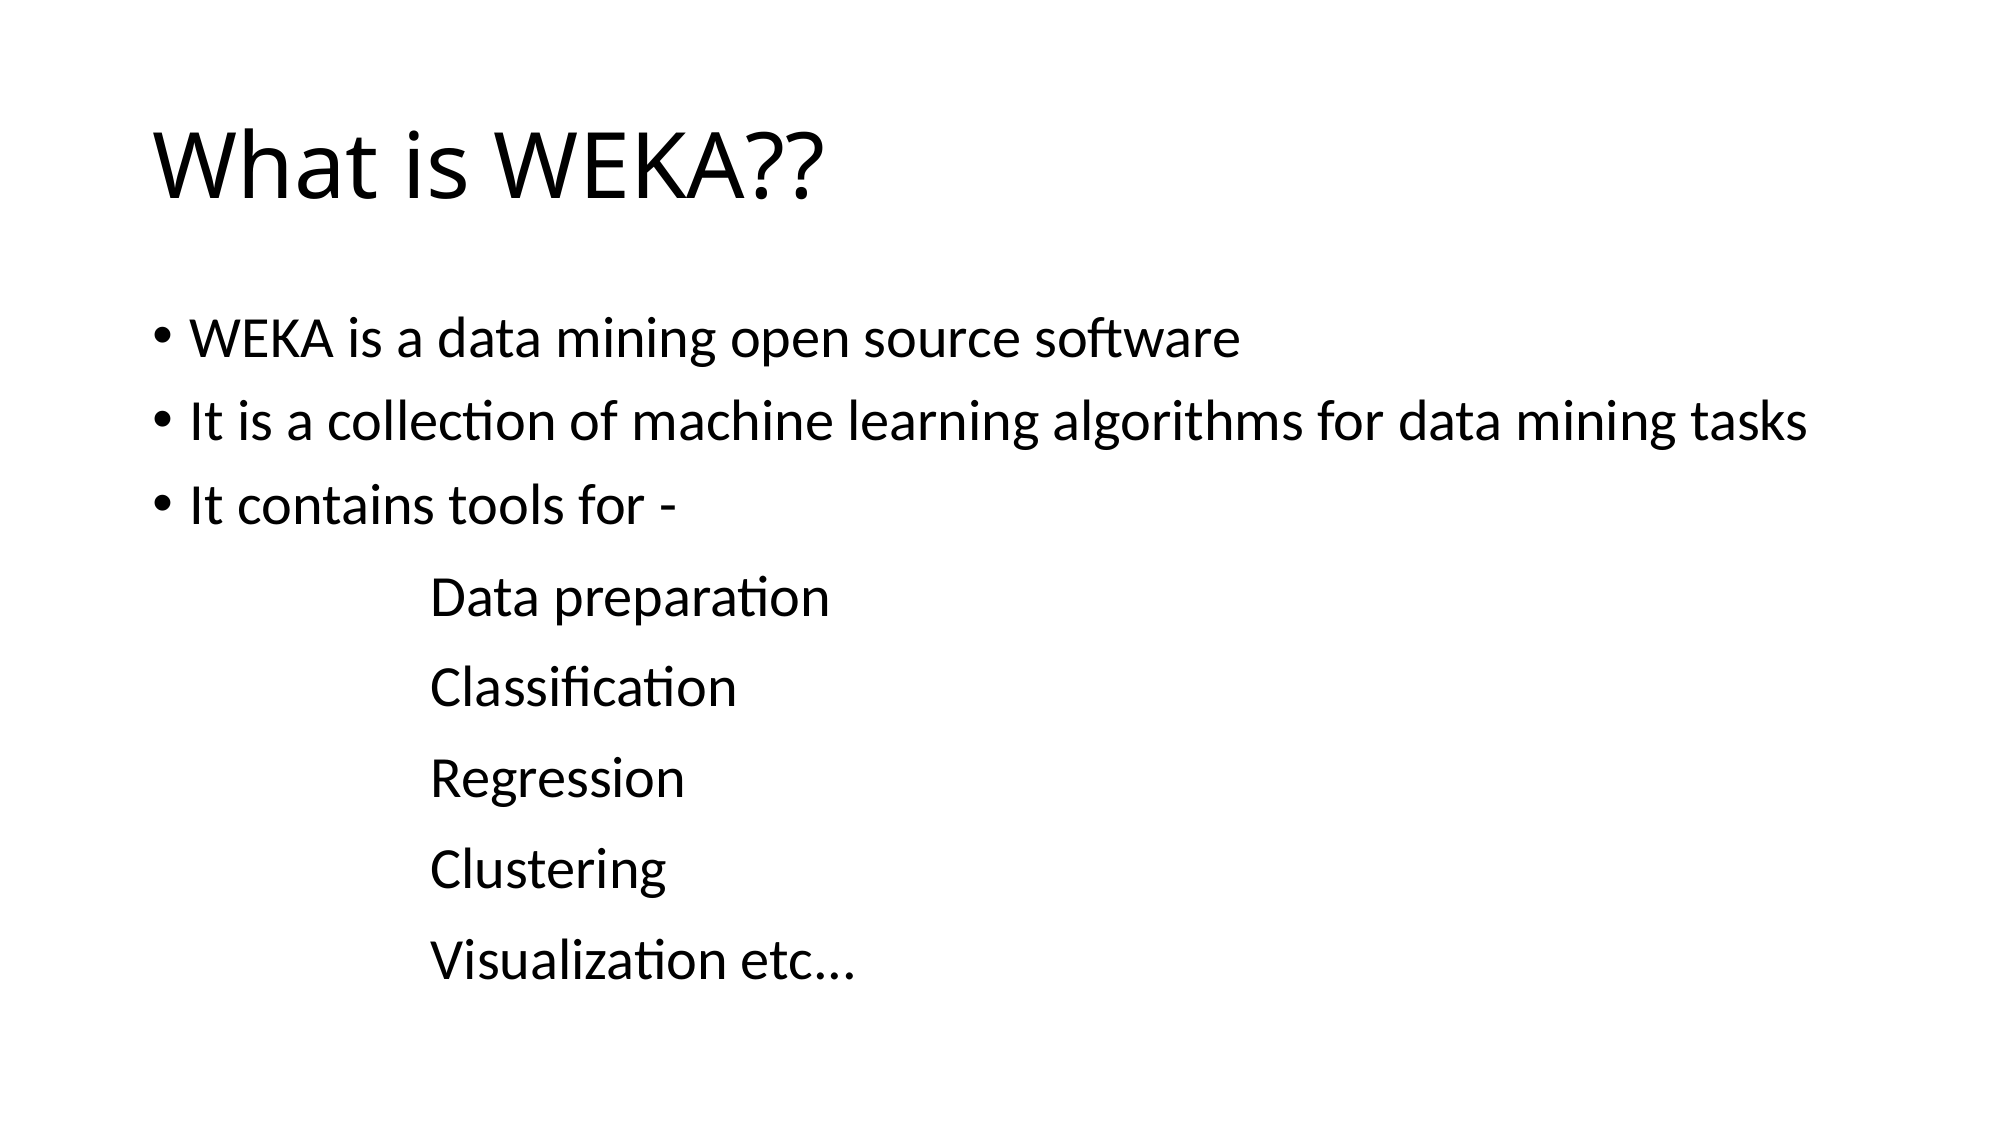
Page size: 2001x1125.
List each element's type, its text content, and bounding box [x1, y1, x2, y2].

title What is WEKA?? [137, 59, 1863, 278]
list WEKA is a data mining open source software It is a collection of machine learning algorithms for data mining tasks It contains tools for - Data preparation Classification Regression Clustering Visualization etc... [137, 299, 1863, 1014]
